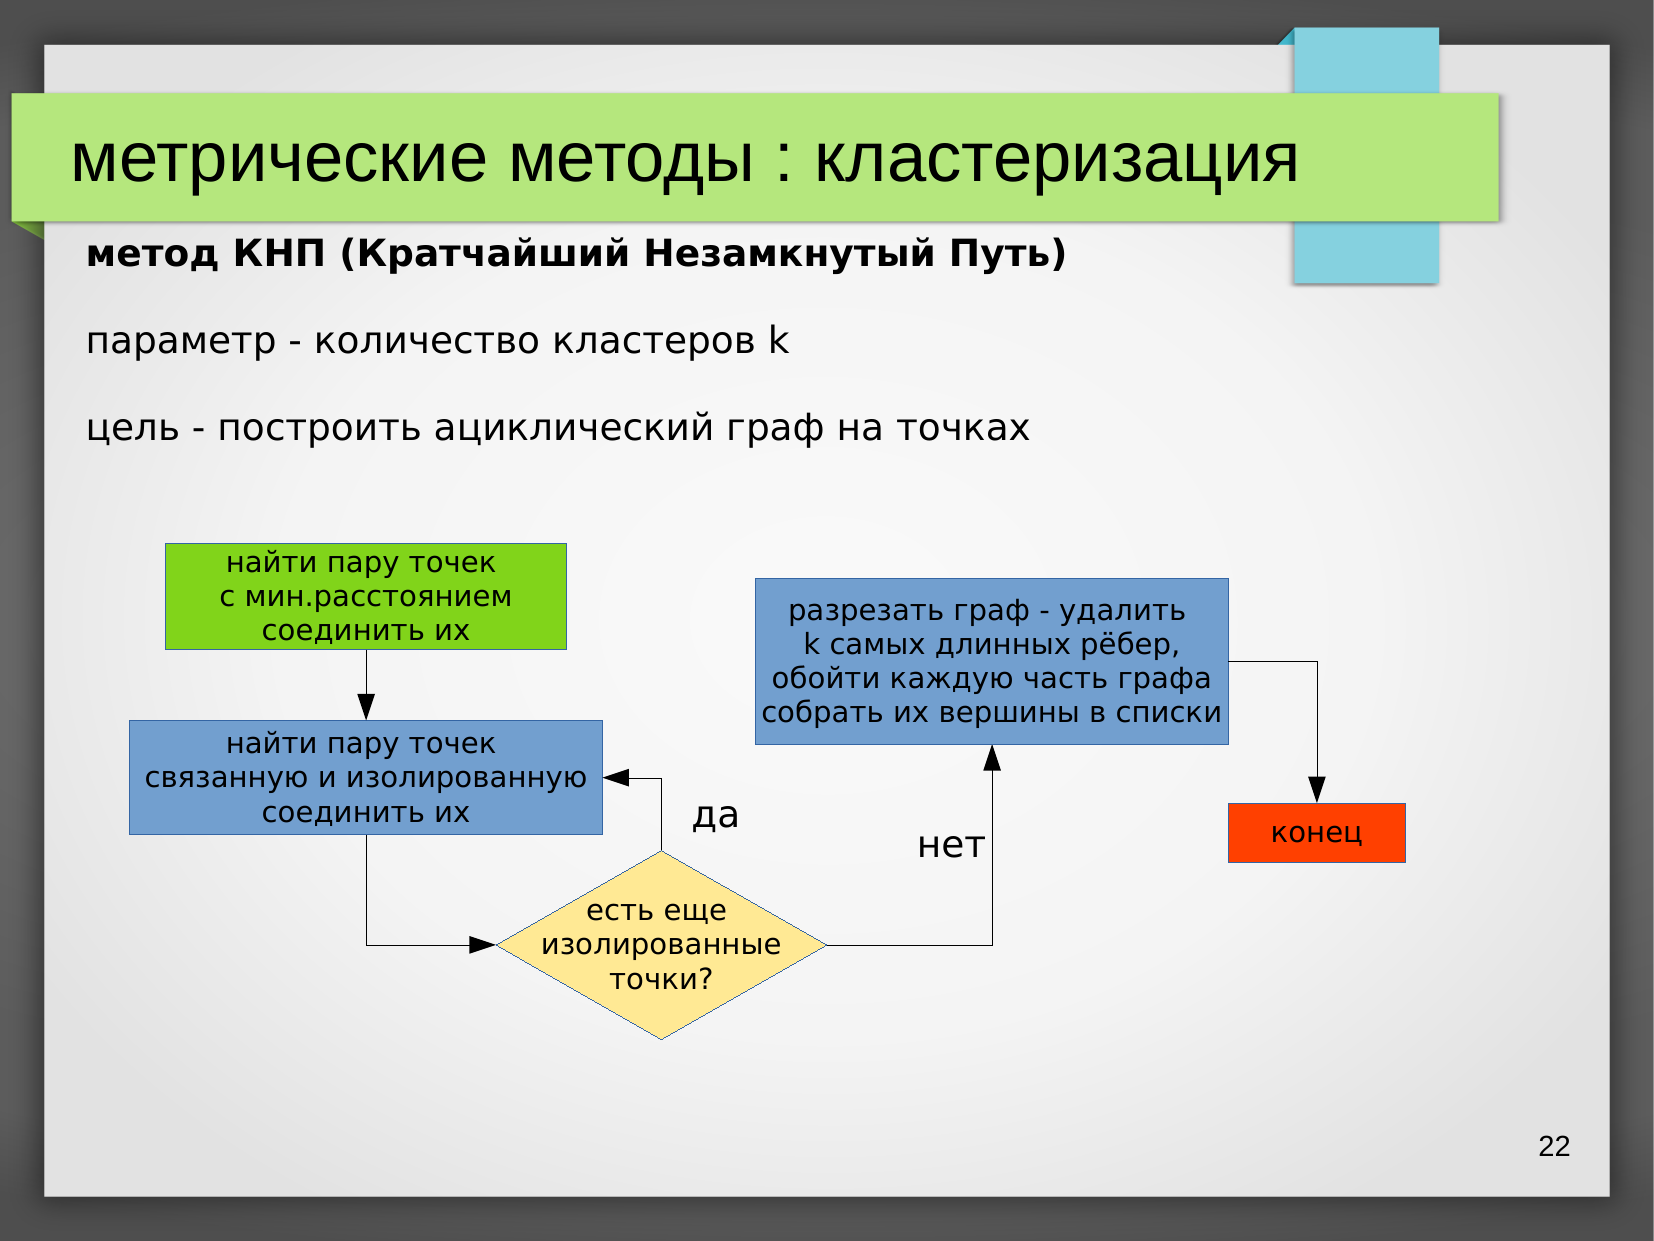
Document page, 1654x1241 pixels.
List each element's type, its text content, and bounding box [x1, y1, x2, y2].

text_box разрезать граф - удалить k самых длинных рёбер, обойти каждую часть графа собрать их вершины в списки [755, 578, 1229, 745]
text_box метод КНП (Кратчайший Незамкнутый Путь) параметр - количество кластеров k цель - построить ациклический граф на точках [70, 224, 1158, 467]
text_box найти пару точек с мин.расстоянием соединить их [165, 543, 567, 650]
text_box найти пару точек связанную и изолированную соединить их [129, 720, 603, 835]
text_box конец [1228, 803, 1406, 863]
picture [0, 0, 1654, 1241]
title метрические методы : кластеризация [70, 117, 1382, 197]
text_box есть еще изолированные точки? [496, 850, 827, 1040]
